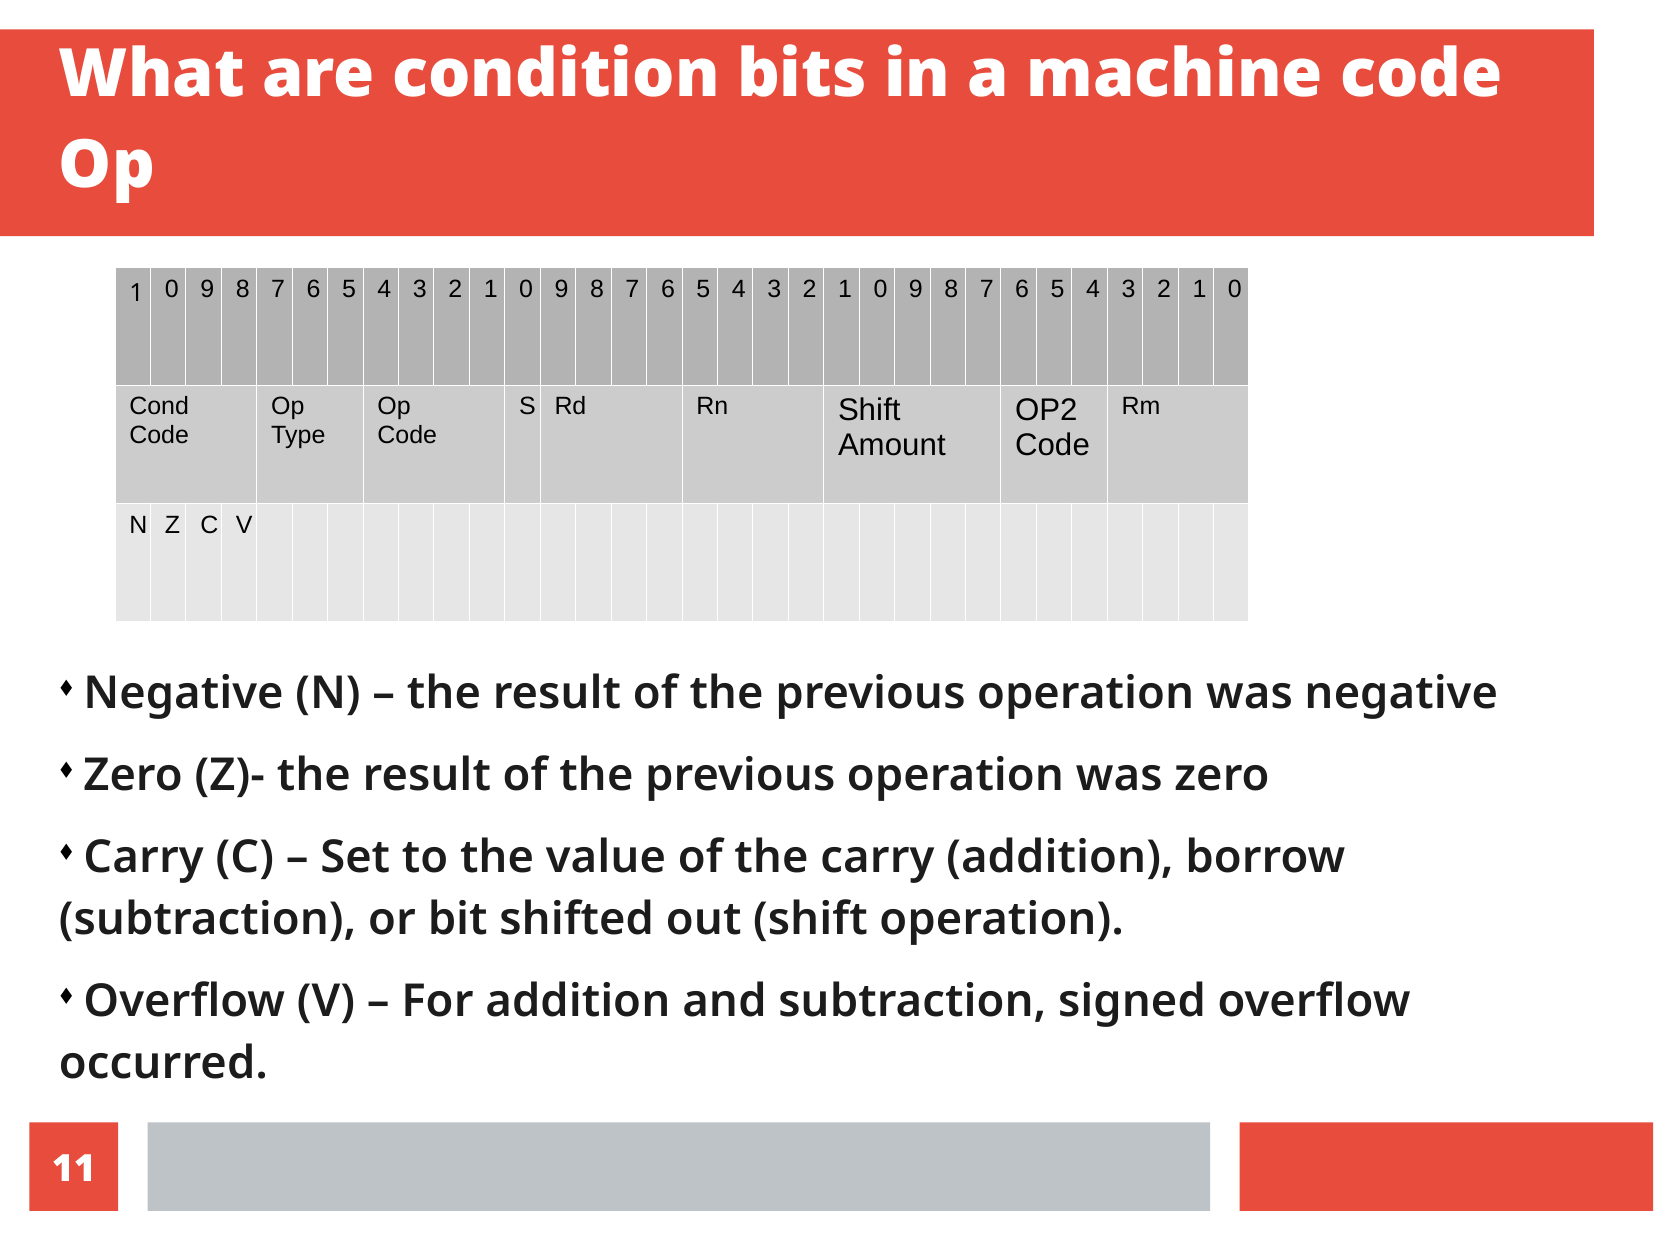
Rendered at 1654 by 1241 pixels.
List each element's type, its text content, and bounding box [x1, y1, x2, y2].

table_cell [505, 504, 540, 621]
table_cell [824, 504, 859, 621]
table_cell [1072, 504, 1107, 621]
table_cell Op Type [257, 386, 363, 503]
table_cell Rn [683, 386, 823, 503]
table_cell Shift Amount [824, 386, 1000, 503]
table_header 4 [364, 268, 398, 385]
table_cell [541, 504, 575, 621]
table_cell [1037, 504, 1071, 621]
table_header 0 [151, 268, 185, 385]
table_cell [860, 504, 894, 621]
table_header 6 [647, 268, 682, 385]
table_cell C [186, 504, 221, 621]
table_header 7 [257, 268, 292, 385]
table_cell OP2 Code [1001, 386, 1107, 503]
table_header 1 [824, 268, 859, 385]
table_header 4 [718, 268, 752, 385]
table_header 0 [860, 268, 894, 385]
table_cell [576, 504, 611, 621]
table_header 7 [612, 268, 646, 385]
table_cell Rm [1108, 386, 1248, 503]
table_cell [895, 504, 930, 621]
table_cell [293, 504, 327, 621]
table_header 6 [293, 268, 327, 385]
table_header 3 [1108, 268, 1142, 385]
table_cell [718, 504, 752, 621]
table_cell [753, 504, 788, 621]
table_cell [931, 504, 965, 621]
table_cell [328, 504, 363, 621]
table_cell [434, 504, 469, 621]
table_cell V [222, 504, 256, 621]
table_cell [257, 504, 292, 621]
table_header 8 [576, 268, 611, 385]
title What are condition bits in a machine code Op [58, 59, 1594, 207]
table_header 9 [895, 268, 930, 385]
table_cell [1214, 504, 1248, 621]
table_header 9 [541, 268, 575, 385]
table_cell S [505, 386, 540, 503]
table_header 6 [1001, 268, 1036, 385]
table_cell Z [151, 504, 185, 621]
table_cell [1179, 504, 1213, 621]
table_cell [966, 504, 1000, 621]
table_header 3 [399, 268, 433, 385]
table_header 4 [1072, 268, 1107, 385]
table_cell [789, 504, 823, 621]
table_header 0 [1214, 268, 1248, 385]
table_cell [1108, 504, 1142, 621]
table_cell [612, 504, 646, 621]
table_header 5 [1037, 268, 1071, 385]
table_header 7 [966, 268, 1000, 385]
table_cell Cond Code [116, 386, 256, 503]
table_header 8 [222, 268, 256, 385]
table_header 5 [328, 268, 363, 385]
table_header 5 [683, 268, 717, 385]
table_cell [1001, 504, 1036, 621]
table_header 9 [186, 268, 221, 385]
table_cell [364, 504, 398, 621]
table_cell N [116, 504, 150, 621]
table_cell [399, 504, 433, 621]
table_header 1 [116, 268, 150, 385]
table_header 0 [505, 268, 540, 385]
table_header 3 [753, 268, 788, 385]
table_cell [470, 504, 504, 621]
table_cell Op Code [364, 386, 504, 503]
list Negative (N) – the result of the previous operation was negative Zero (Z)- the result of the previous operation was zero Carry (C) – Set to the value of the carry (addition), borrow (subtraction), or bit shifted out (shift operation). Overflow (V) – For addition and subtraction, signed overflow occurred. [58, 660, 1565, 1093]
table_header 2 [789, 268, 823, 385]
table_cell [683, 504, 717, 621]
table_cell [647, 504, 682, 621]
table_header 1 [470, 268, 504, 385]
table_cell [1143, 504, 1178, 621]
table_header 2 [434, 268, 469, 385]
table_header 1 [1179, 268, 1213, 385]
table_header 2 [1143, 268, 1178, 385]
table_header 8 [931, 268, 965, 385]
table_cell Rd [541, 386, 682, 503]
